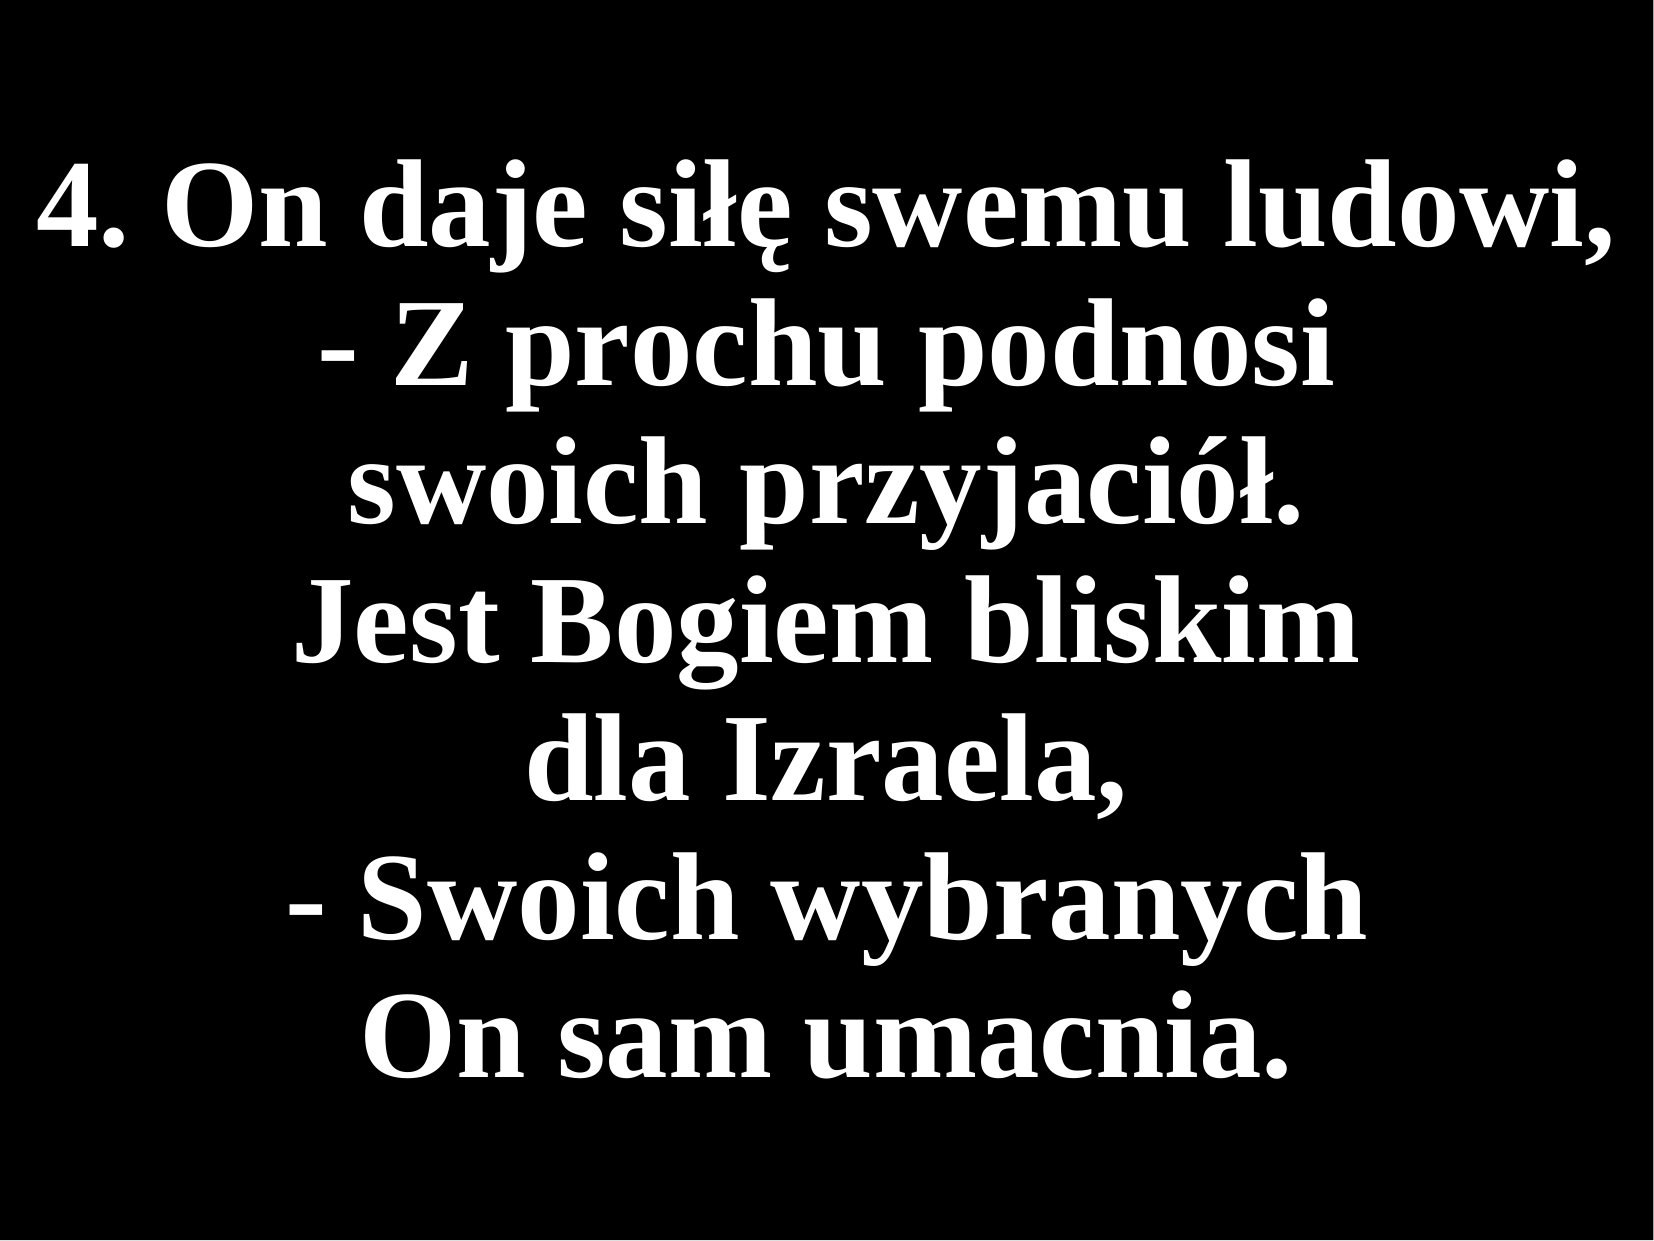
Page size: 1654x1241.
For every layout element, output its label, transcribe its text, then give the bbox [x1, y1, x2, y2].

title 4. On daje siłę swemu ludowi, - Z prochu podnosi swoich przyjaciół. Jest Bogiem bliskim dla Izraela, - Swoich wybranych On sam umacnia. [0, 0, 1654, 1241]
